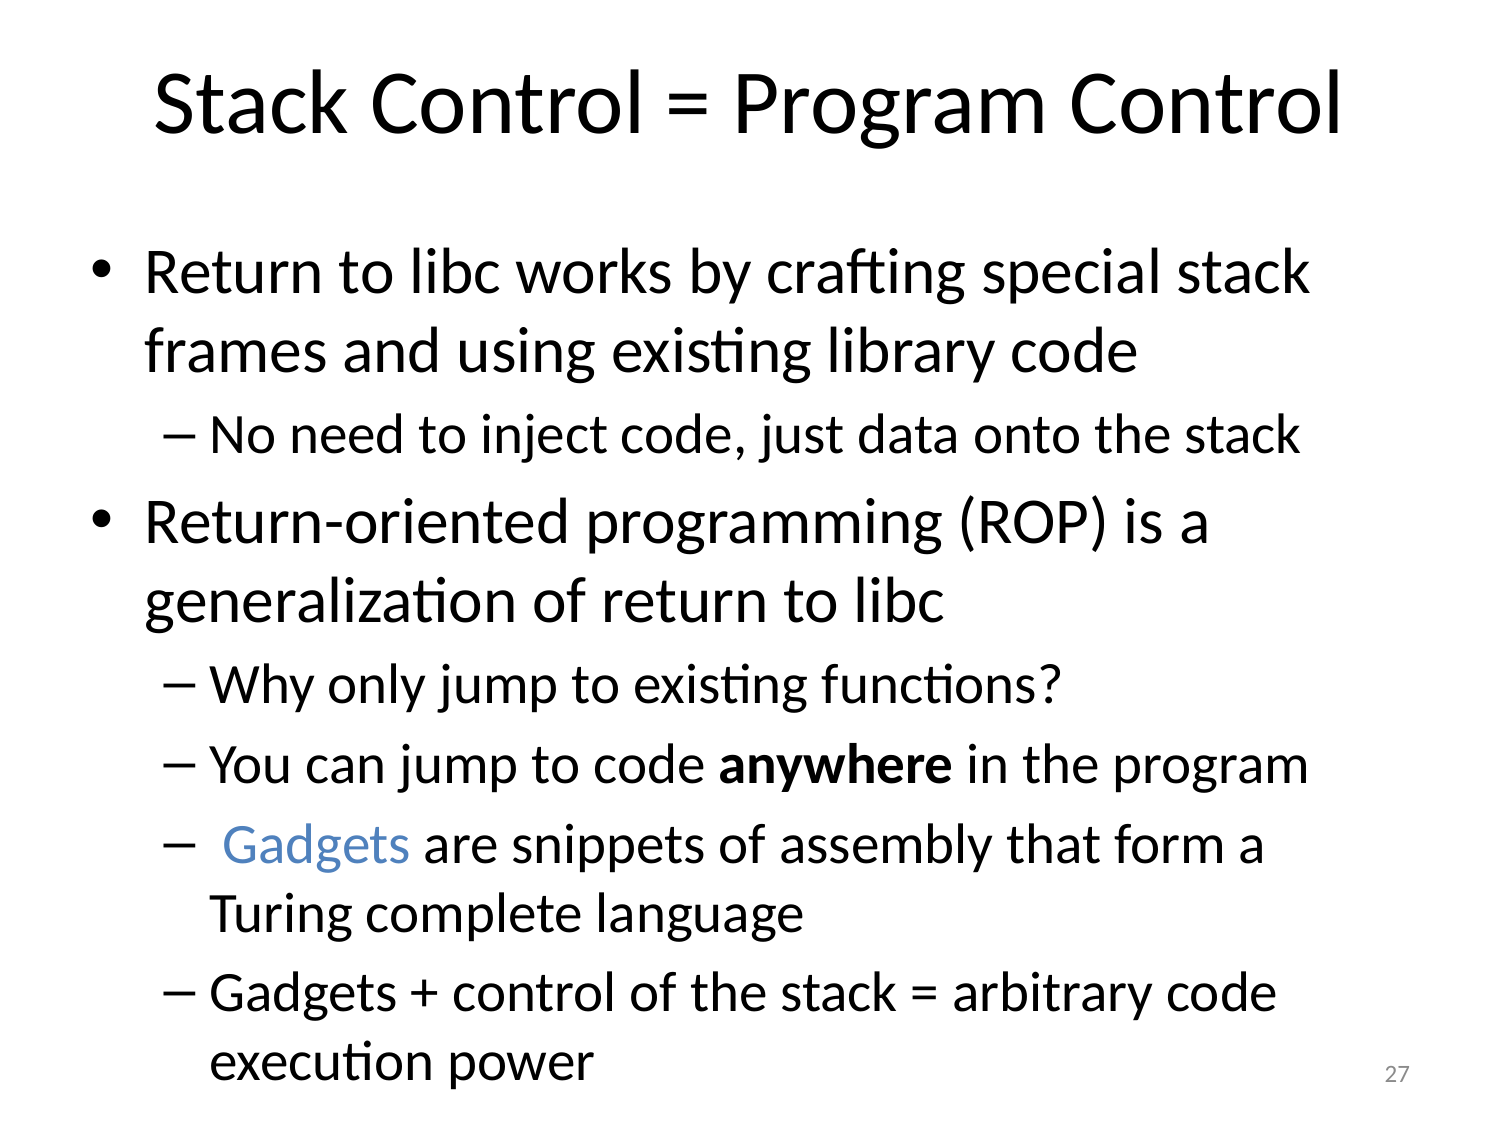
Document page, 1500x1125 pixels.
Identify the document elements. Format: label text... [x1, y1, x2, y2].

list Return to libc works by crafting special stack frames and using existing library code No need to inject code, just data onto the stack Return-oriented programming (ROP) is a generalization of return to libc Why only jump to existing functions? You can jump to code anywhere in the program Gadgets are snippets of assembly that form a Turing complete language Gadgets + control of the stack = arbitrary code execution power [75, 221, 1425, 1100]
slide_number <number> [1074, 1042, 1425, 1103]
title Stack Control = Program Control [75, 3, 1425, 192]
